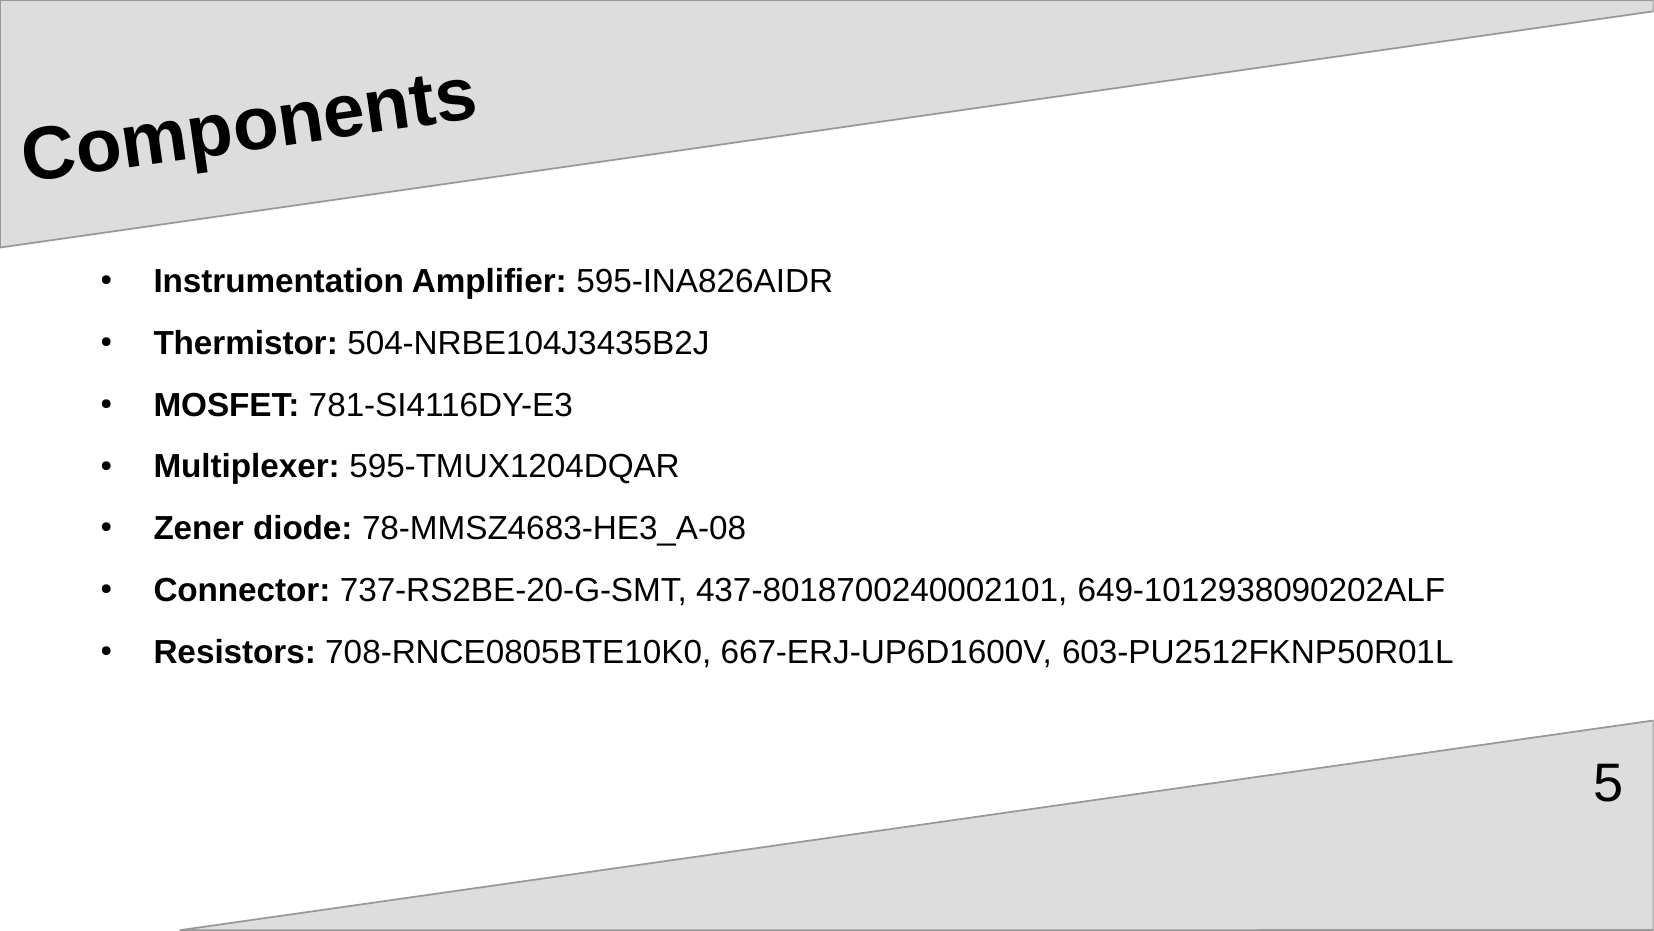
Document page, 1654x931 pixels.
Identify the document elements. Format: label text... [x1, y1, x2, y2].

list Instrumentation Amplifier: 595-INA826AIDR Thermistor: 504-NRBE104J3435B2J MOSFET: 781-SI4116DY-E3 Multiplexer: 595-TMUX1204DQAR Zener diode: 78-MMSZ4683-HE3_A-08 Connector: 737-RS2BE-20-G-SMT, 437-8018700240002101, 649-1012938090202ALF Resistors: 708-RNCE0805BTE10K0, 667-ERJ-UP6D1600V, 603-PU2512FKNP50R01L [82, 262, 1571, 802]
title Components [11, 0, 1495, 235]
